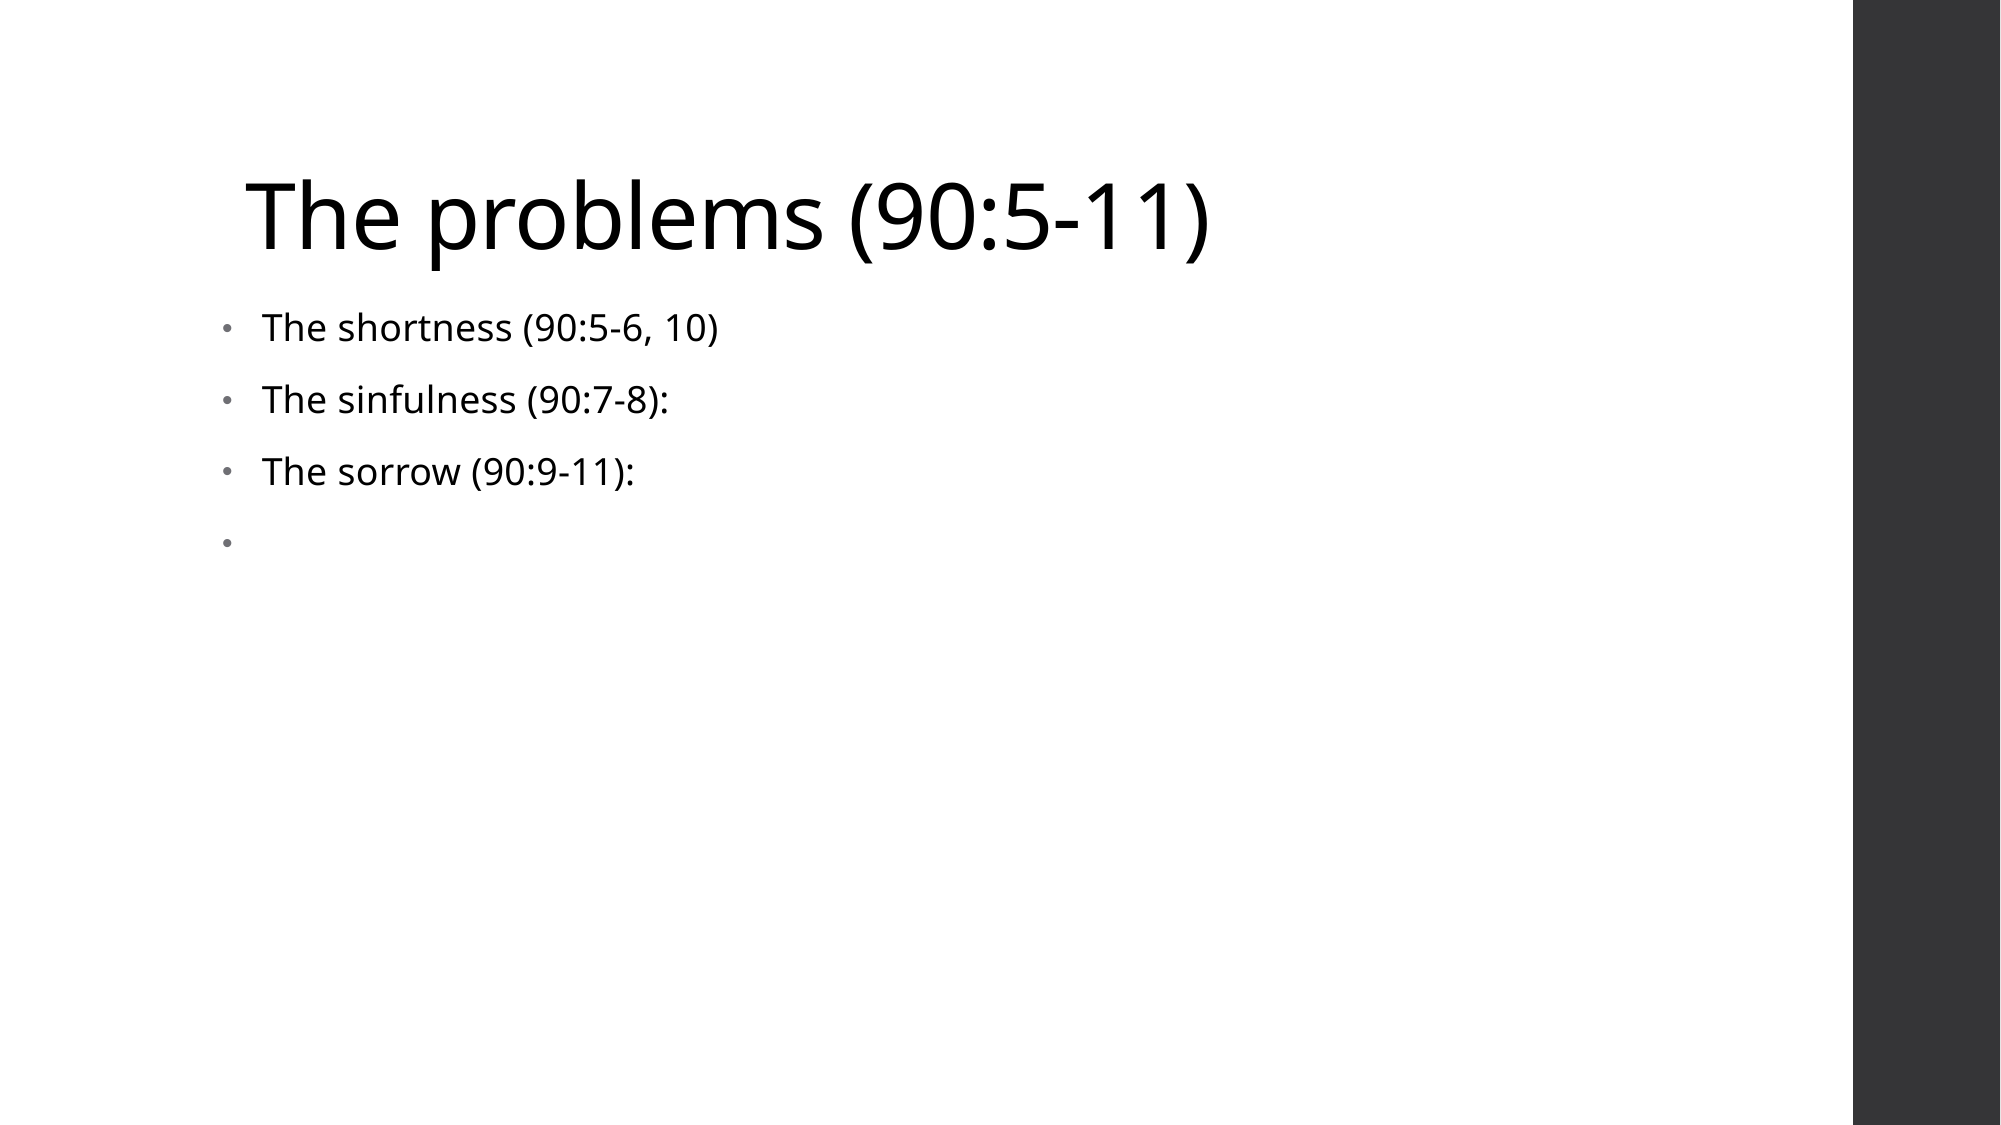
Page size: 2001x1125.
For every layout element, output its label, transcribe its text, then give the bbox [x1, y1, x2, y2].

list The shortness (90:5-6, 10) The sinfulness (90:7-8): The sorrow (90:9-11): [206, 299, 1617, 1014]
title The problems (90:5-11) [206, 60, 1797, 278]
